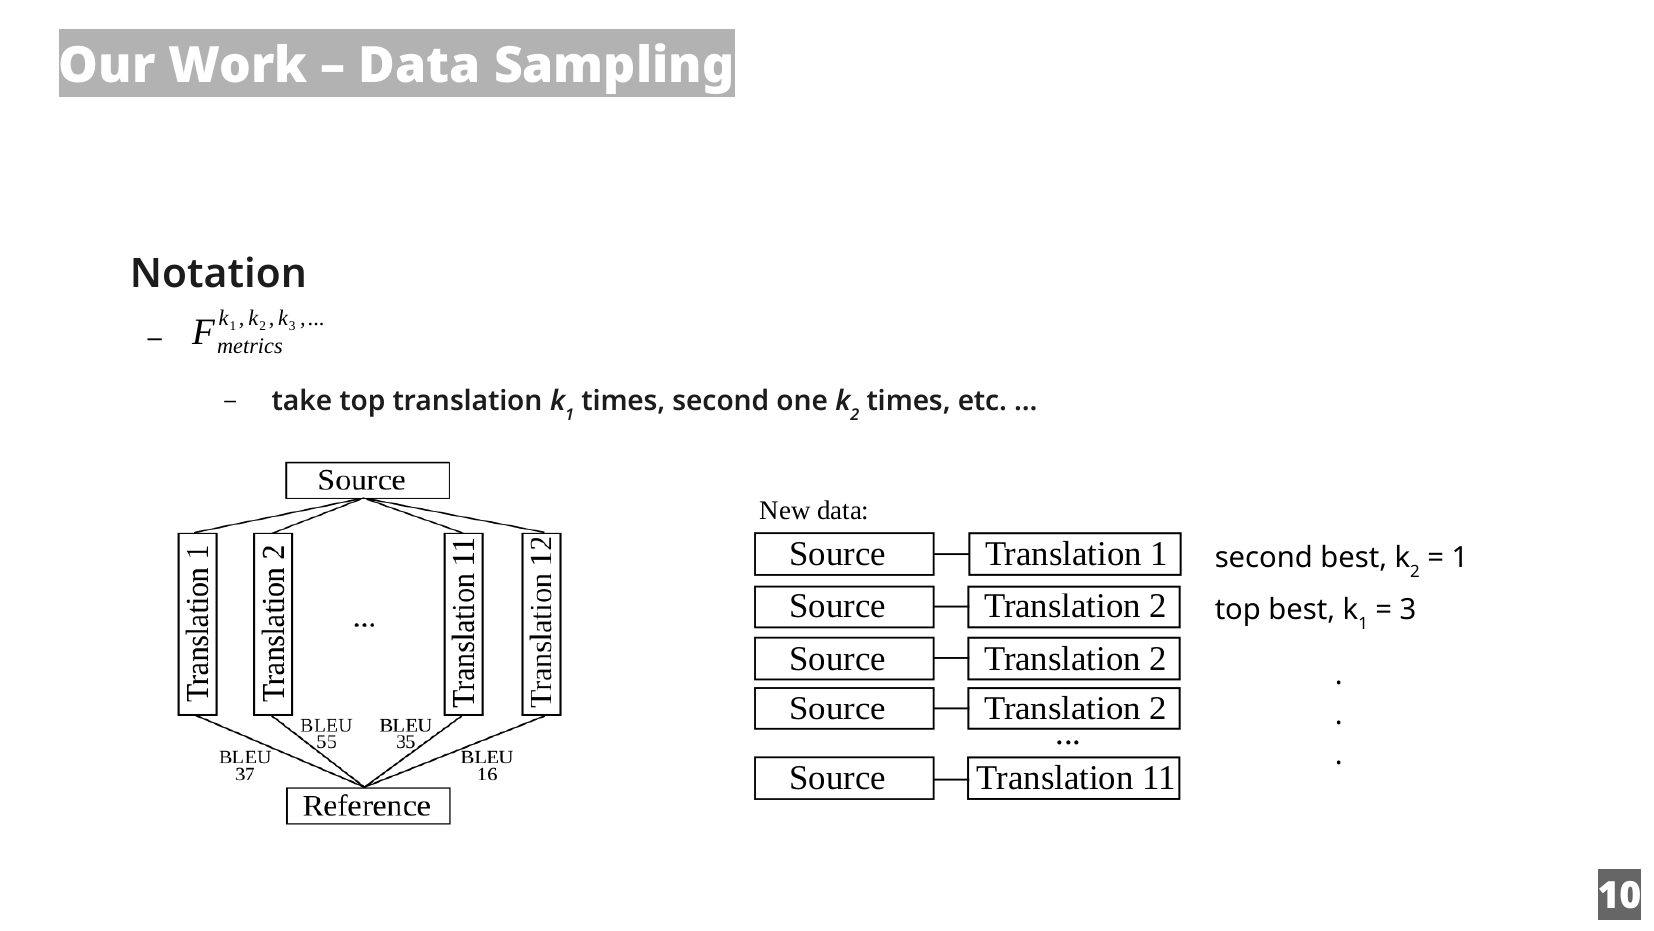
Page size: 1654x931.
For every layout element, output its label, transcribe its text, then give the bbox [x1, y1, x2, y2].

title Our Work – Data Sampling [59, 0, 1595, 98]
text_box . . . [1320, 646, 1359, 764]
picture [719, 480, 1219, 820]
chart [184, 305, 331, 359]
list Notation take top translation k1 times, second one k2 times, etc. … [59, 243, 1565, 820]
picture [101, 437, 633, 838]
text_box second best, k2 = 1 [1200, 529, 1515, 586]
text_box top best, k1 = 3 [1200, 580, 1497, 637]
